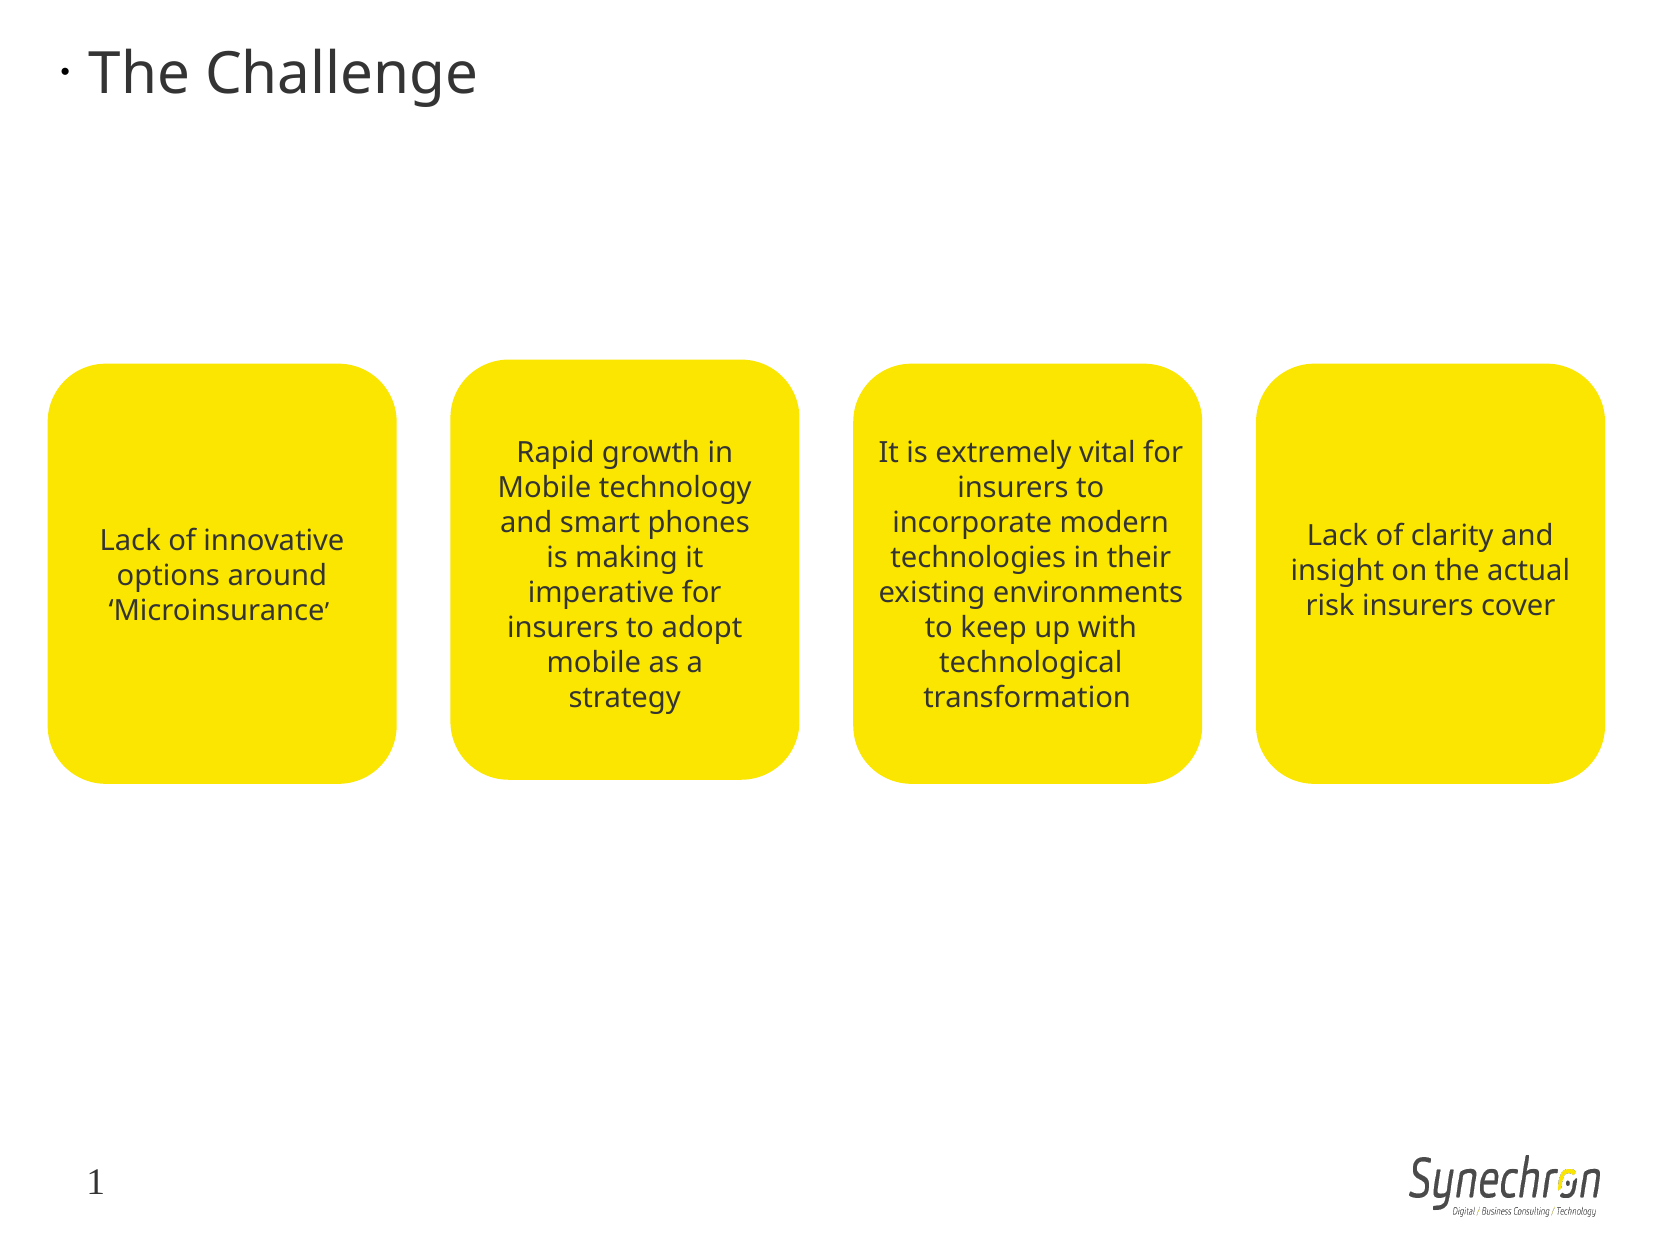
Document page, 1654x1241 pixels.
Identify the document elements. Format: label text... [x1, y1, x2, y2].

slide_number <number> [71, 1149, 125, 1216]
text_box [853, 363, 1203, 784]
text_box Lack of innovative options around ‘Microinsurance’ [69, 513, 375, 634]
text_box [1256, 363, 1606, 784]
picture [1409, 1155, 1600, 1217]
list The Challenge [45, 36, 1195, 112]
text_box [450, 359, 800, 780]
text_box It is extremely vital for insurers to incorporate modern technologies in their existing environments to keep up with technological transformation [859, 426, 1203, 721]
text_box [47, 363, 397, 784]
text_box Lack of clarity and insight on the actual risk insurers cover [1257, 509, 1604, 629]
text_box Rapid growth in Mobile technology and smart phones is making it imperative for insurers to adopt mobile as a strategy [472, 426, 778, 721]
